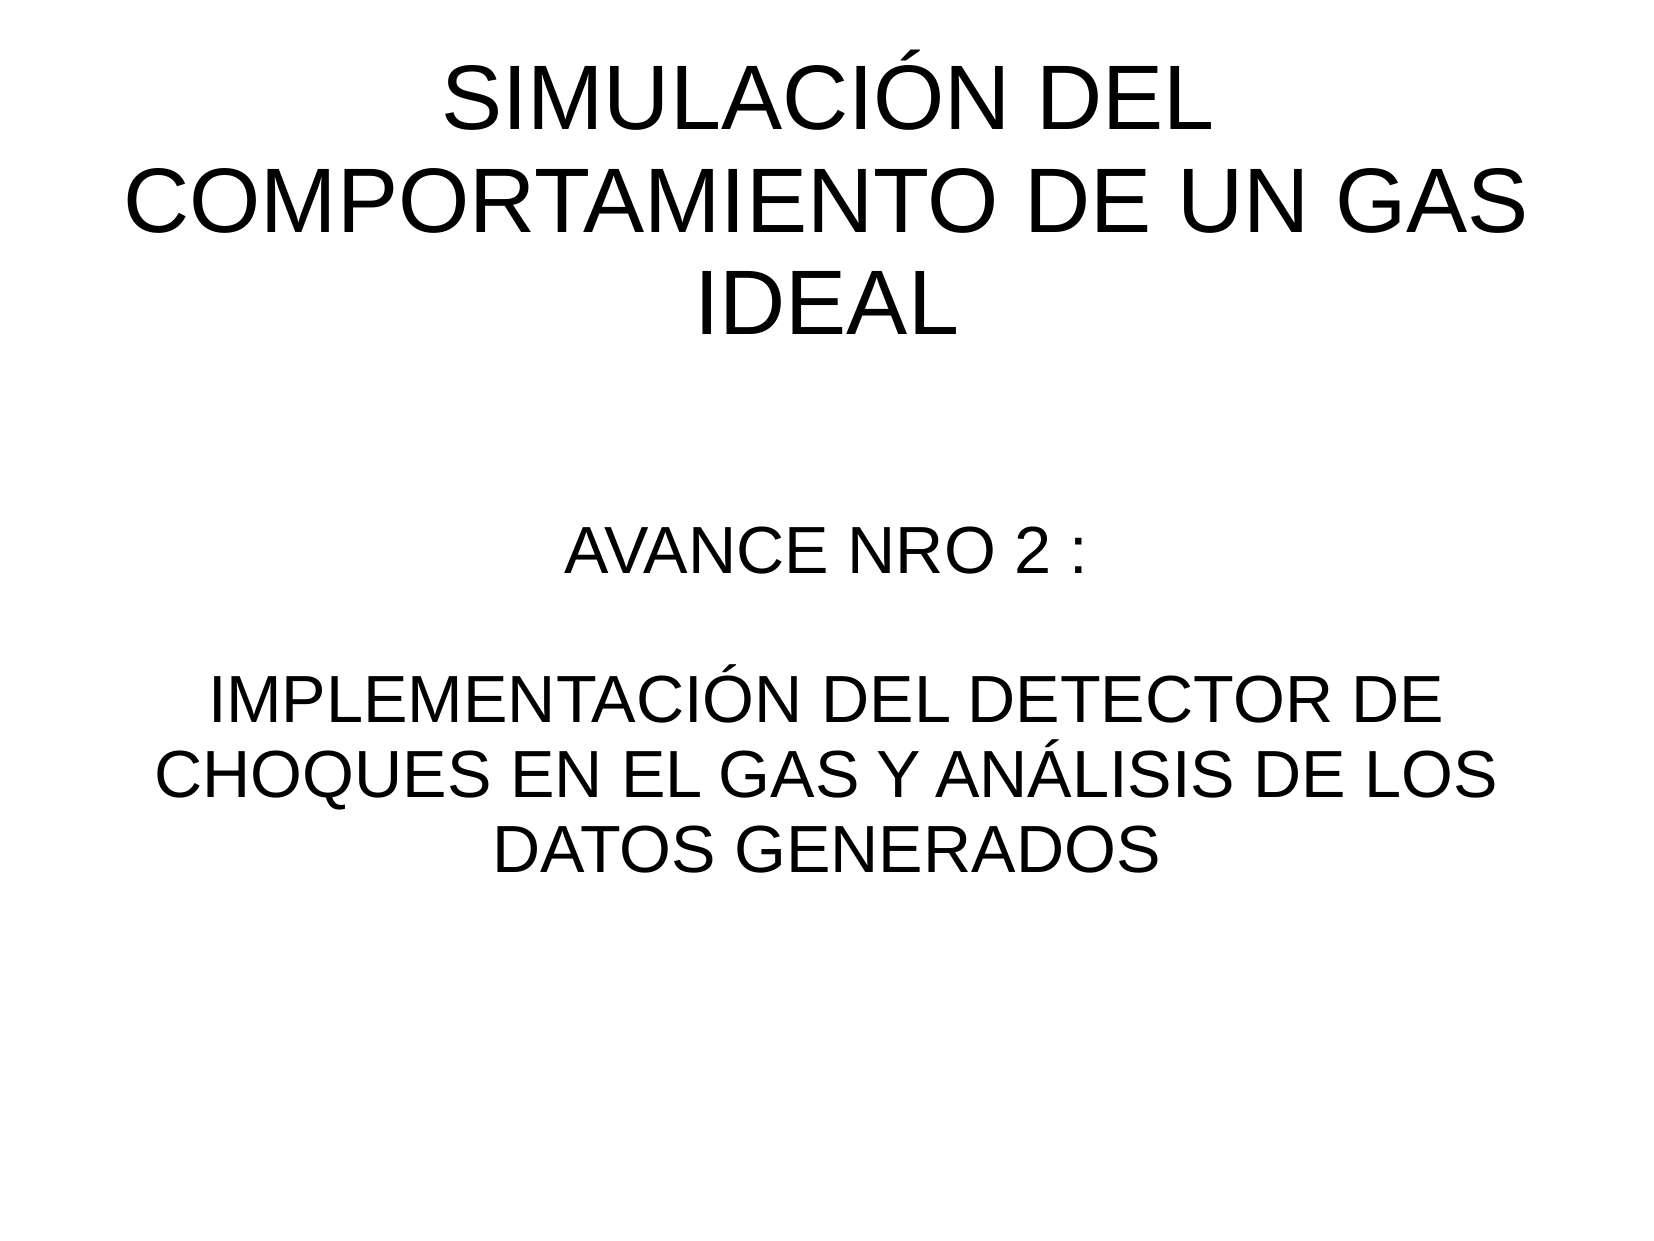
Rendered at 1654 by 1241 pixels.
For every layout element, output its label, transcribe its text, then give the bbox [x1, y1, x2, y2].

subtitle AVANCE NRO 2 : IMPLEMENTACIÓN DEL DETECTOR DE CHOQUES EN EL GAS Y ANÁLISIS DE LOS DATOS GENERADOS [82, 389, 1571, 1010]
title SIMULACIÓN DEL COMPORTAMIENTO DE UN GAS IDEAL [82, 46, 1571, 355]
